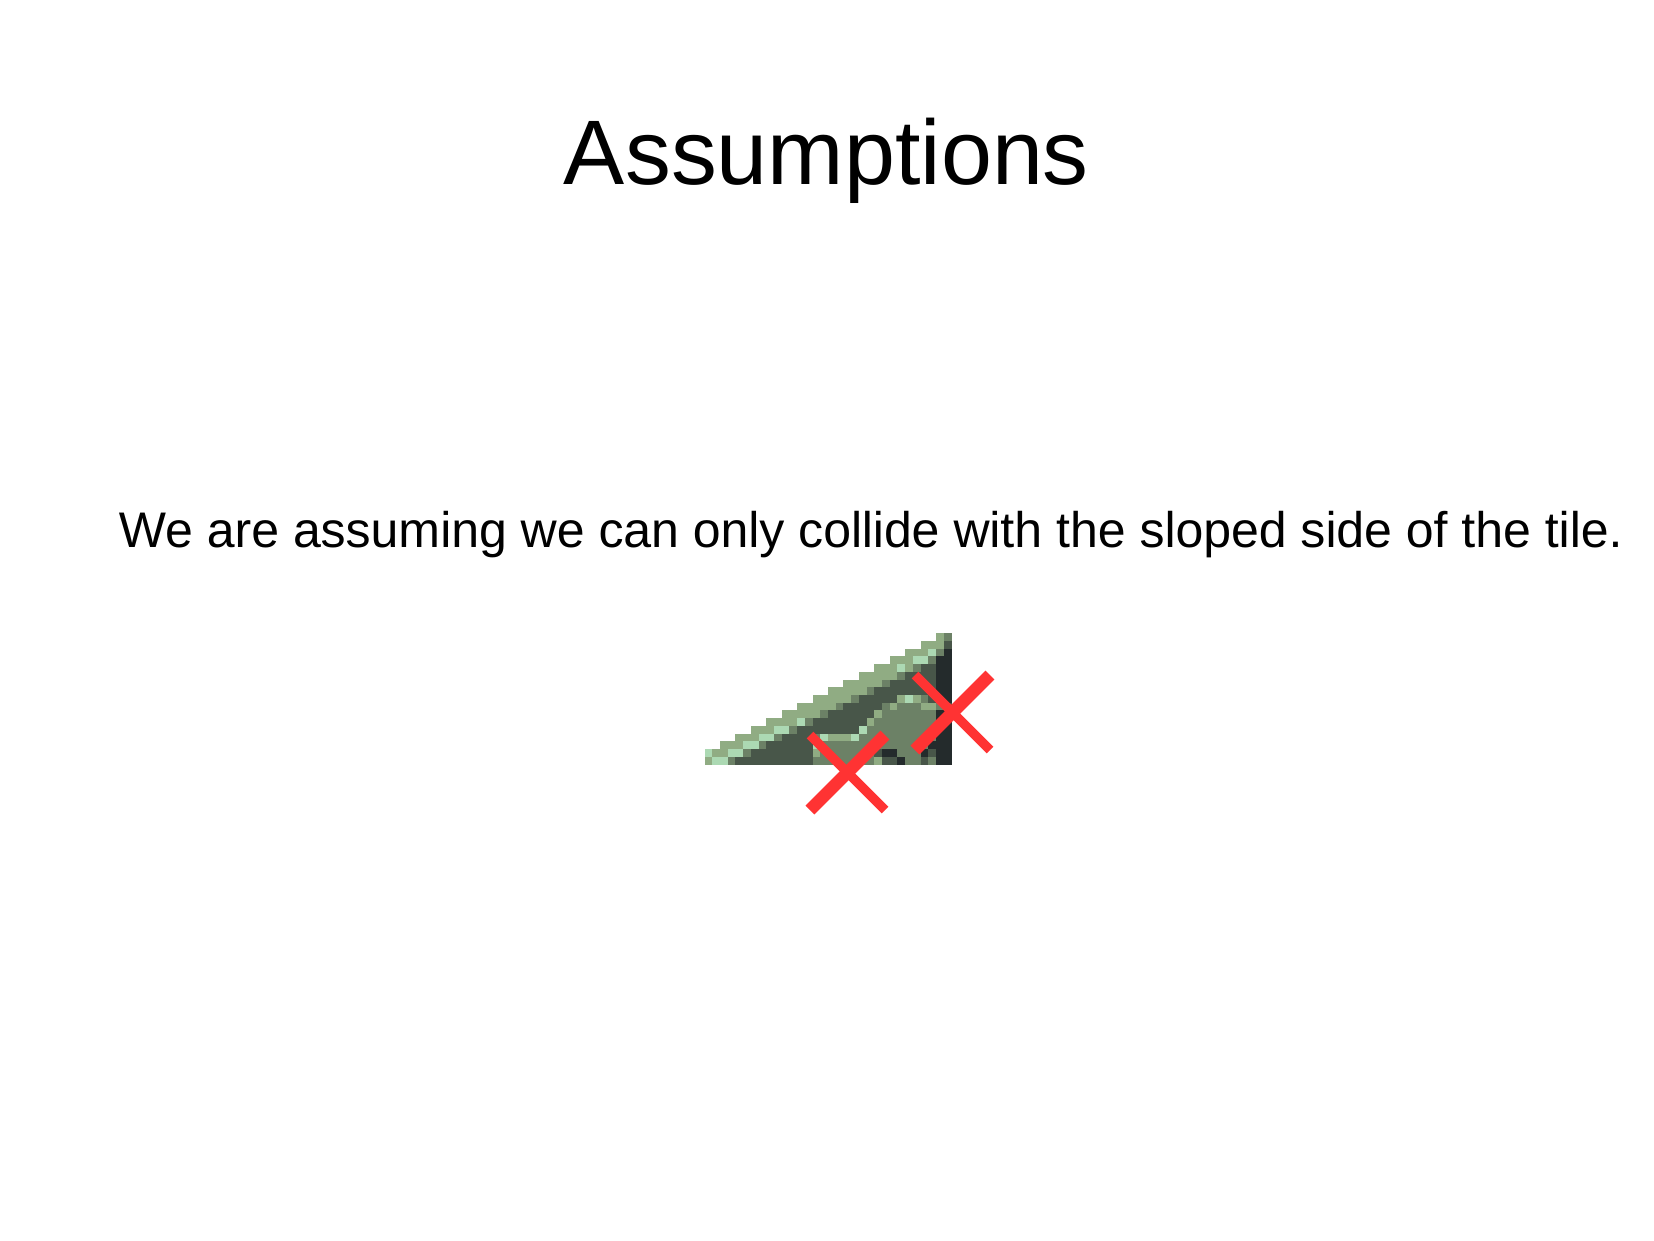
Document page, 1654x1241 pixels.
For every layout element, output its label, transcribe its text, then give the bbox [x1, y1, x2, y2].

text_box We are assuming we can only collide with the sloped side of the tile. [104, 495, 1654, 766]
title Assumptions [82, 49, 1571, 257]
